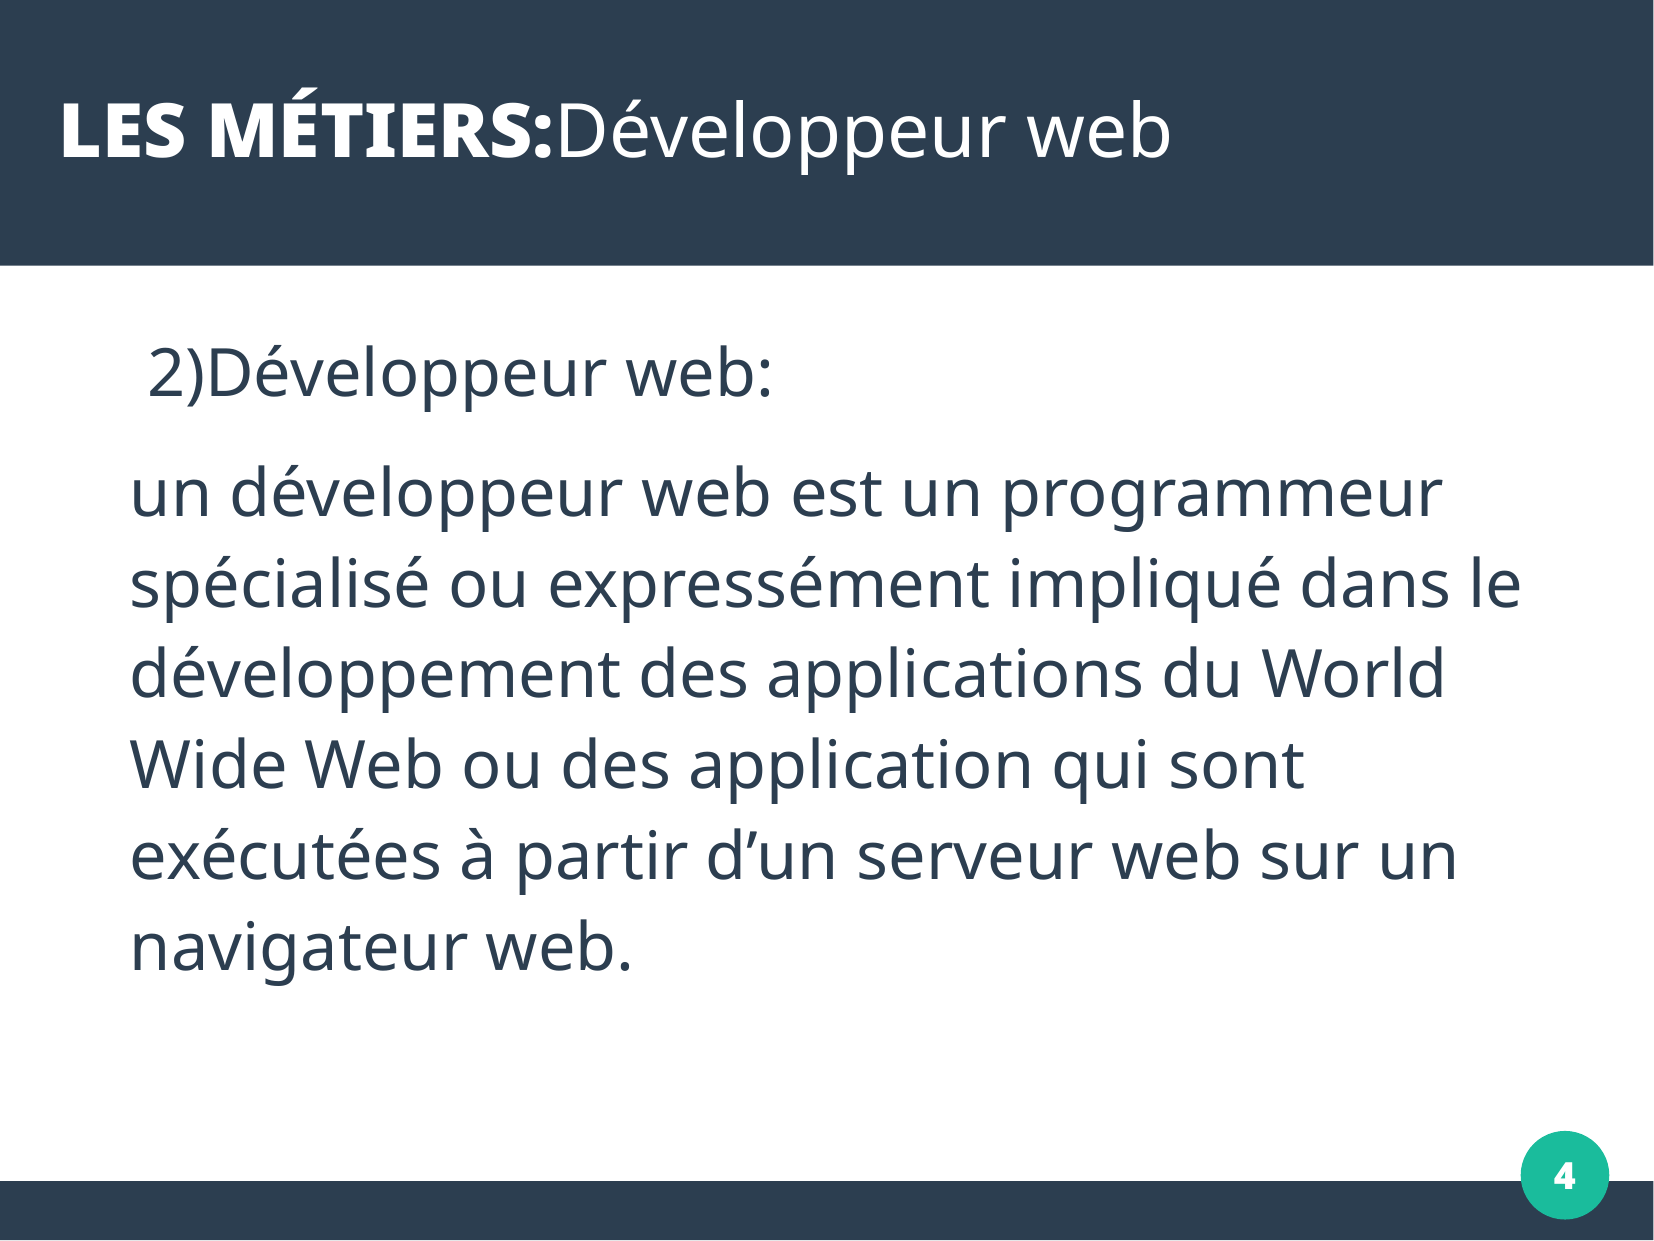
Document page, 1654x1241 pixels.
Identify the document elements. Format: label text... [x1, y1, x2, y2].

list 2)Développeur web: un développeur web est un programmeur spécialisé ou expressément impliqué dans le développement des applications du World Wide Web ou des application qui sont exécutées à partir d’un serveur web sur un navigateur web. [59, 324, 1595, 1152]
title LES MÉTIERS:Développeur web [59, 49, 1595, 207]
